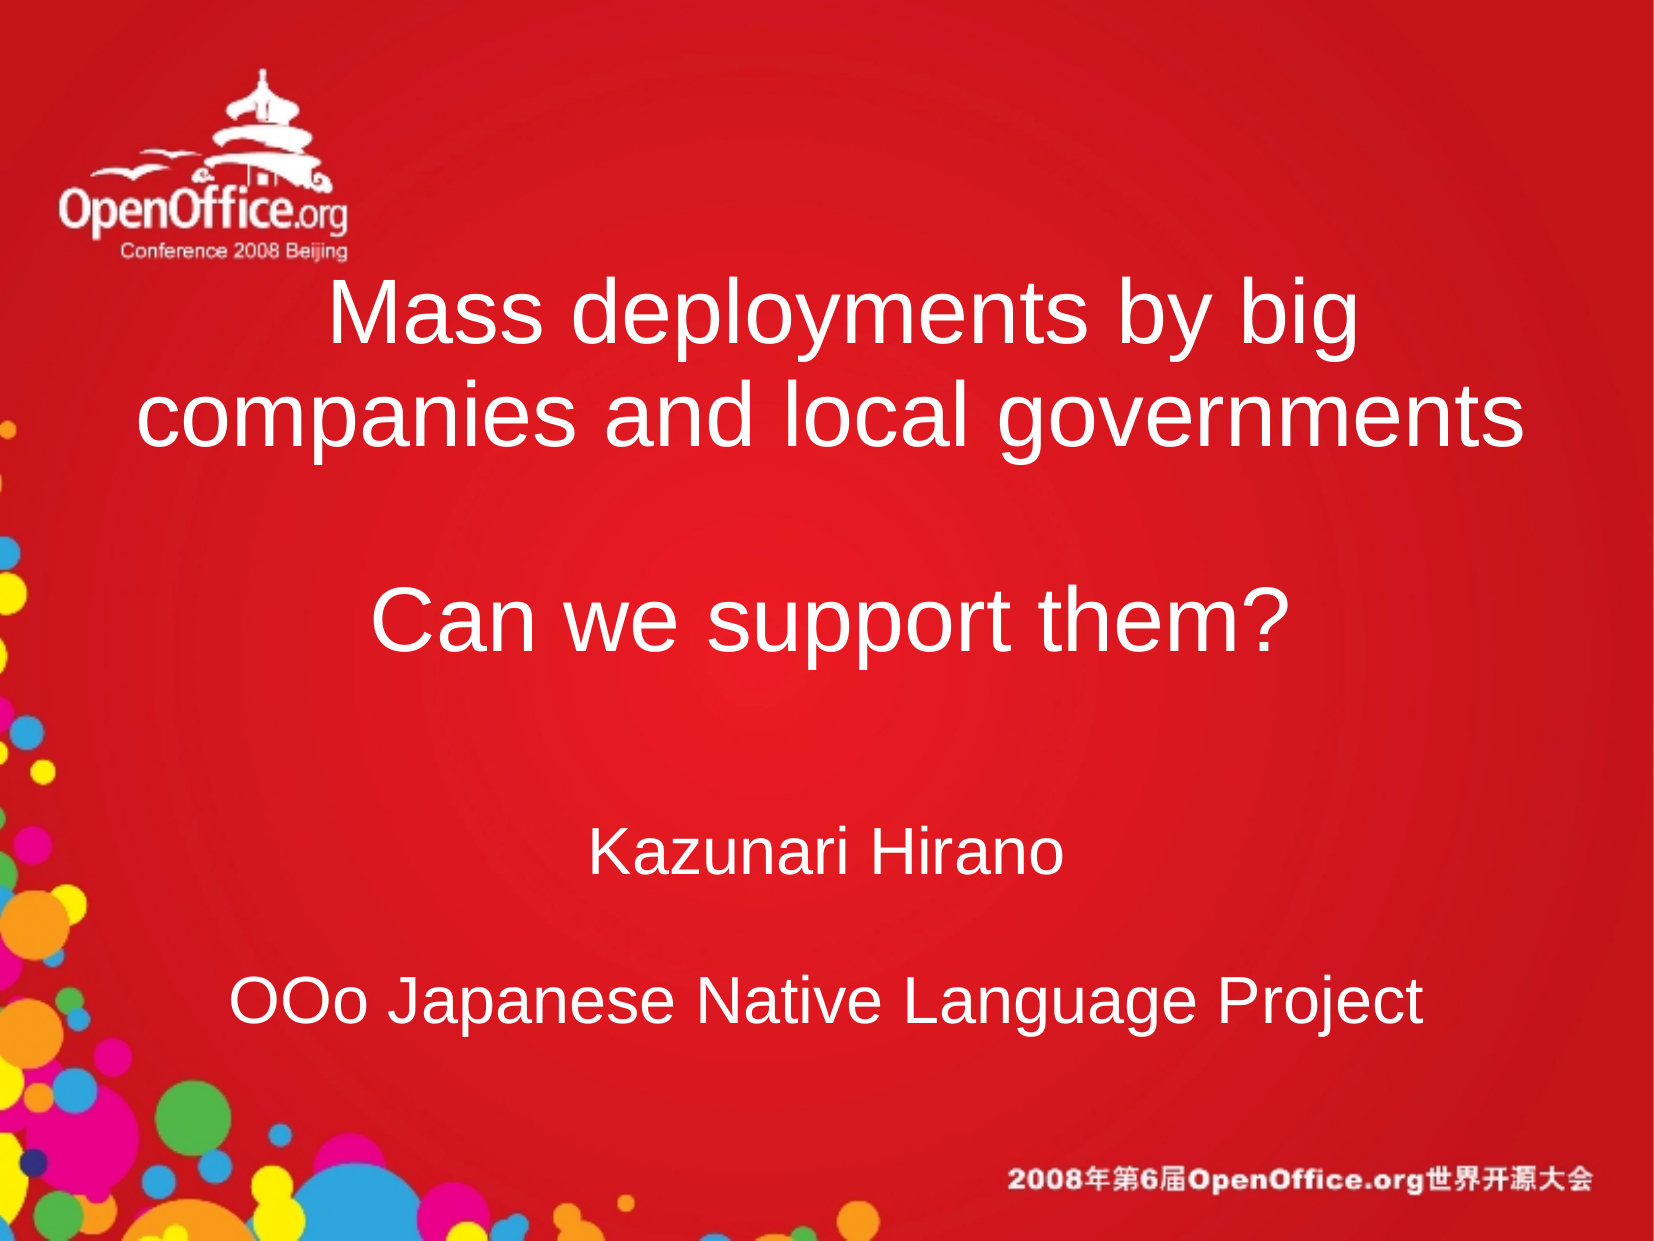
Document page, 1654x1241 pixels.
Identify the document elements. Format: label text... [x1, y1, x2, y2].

picture [0, 0, 1654, 1241]
title Mass deployments by big companies and local governments Can we support them? [87, 261, 1576, 672]
subtitle Kazunari Hirano OOo Japanese Native Language Project [82, 683, 1571, 1094]
